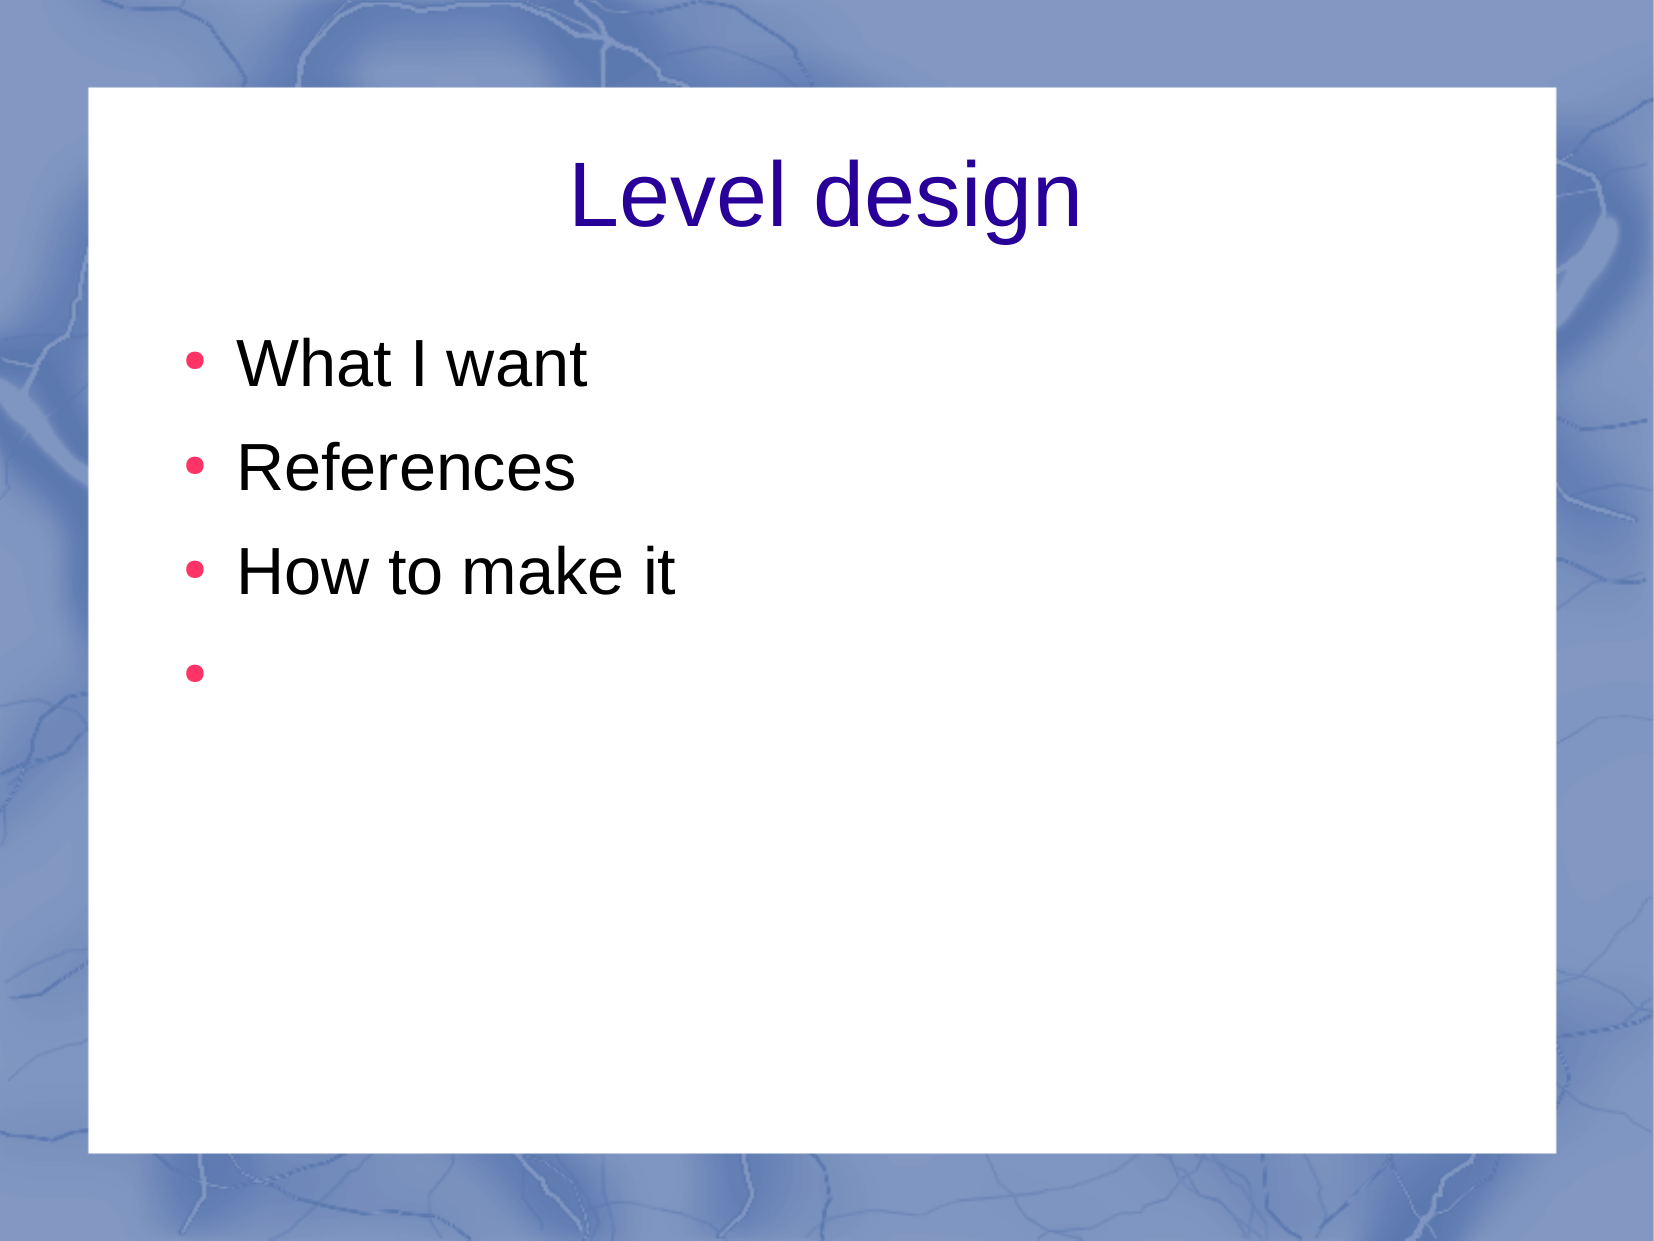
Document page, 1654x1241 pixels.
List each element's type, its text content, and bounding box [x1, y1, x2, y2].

list What I want References How to make it [147, 325, 1506, 1010]
picture [0, 0, 1654, 1241]
title Level design [118, 90, 1536, 298]
